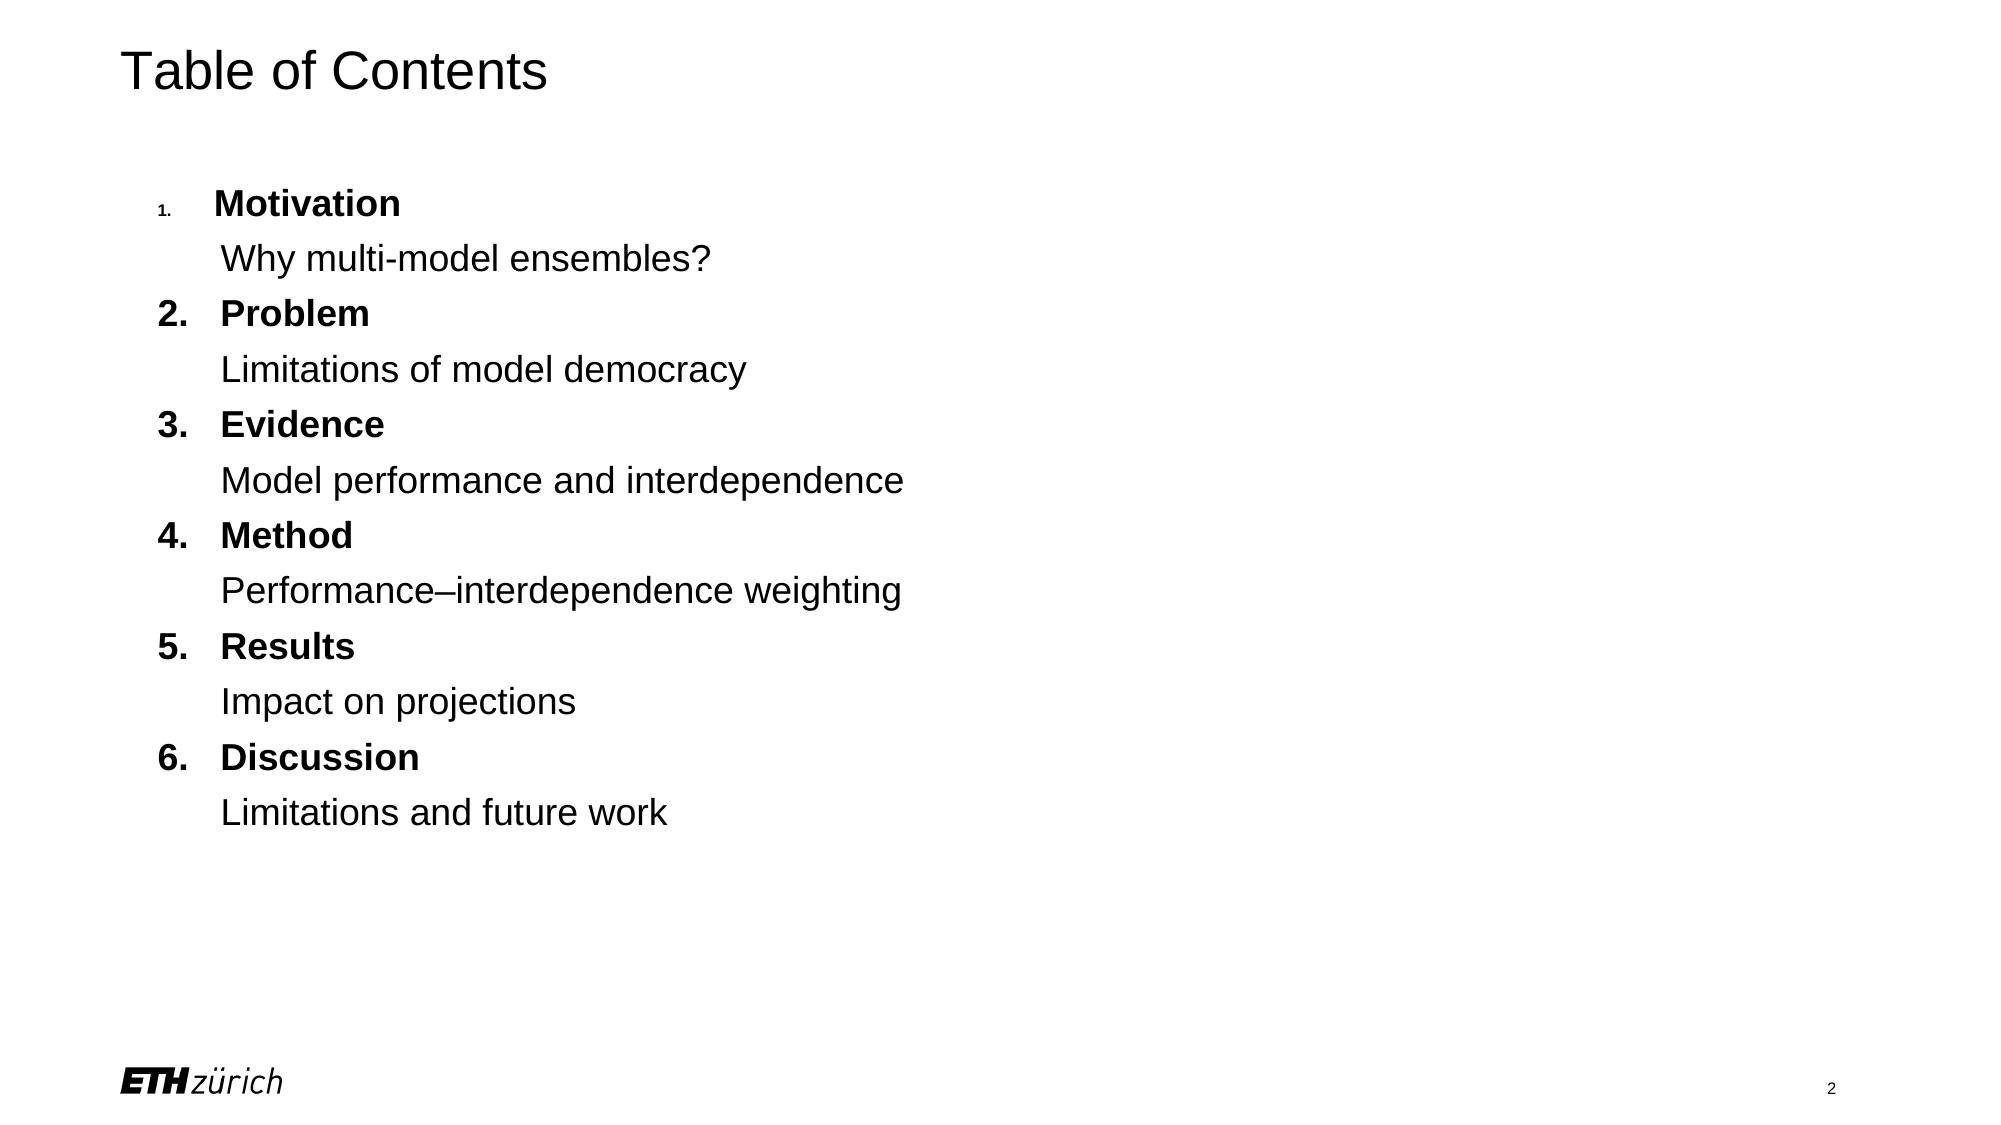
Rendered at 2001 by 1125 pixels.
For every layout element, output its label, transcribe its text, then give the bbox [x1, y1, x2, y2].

title Table of Contents [120, 42, 1880, 178]
list Motivation Why multi-model ensembles? 2. Problem Limitations of model democracy 3. Evidence Model performance and interdependence 4. Method Performance–interdependence weighting 5. Results Impact on projections 6. Discussion Limitations and future work [120, 178, 1880, 982]
slide_number 2 [1827, 1069, 1880, 1106]
